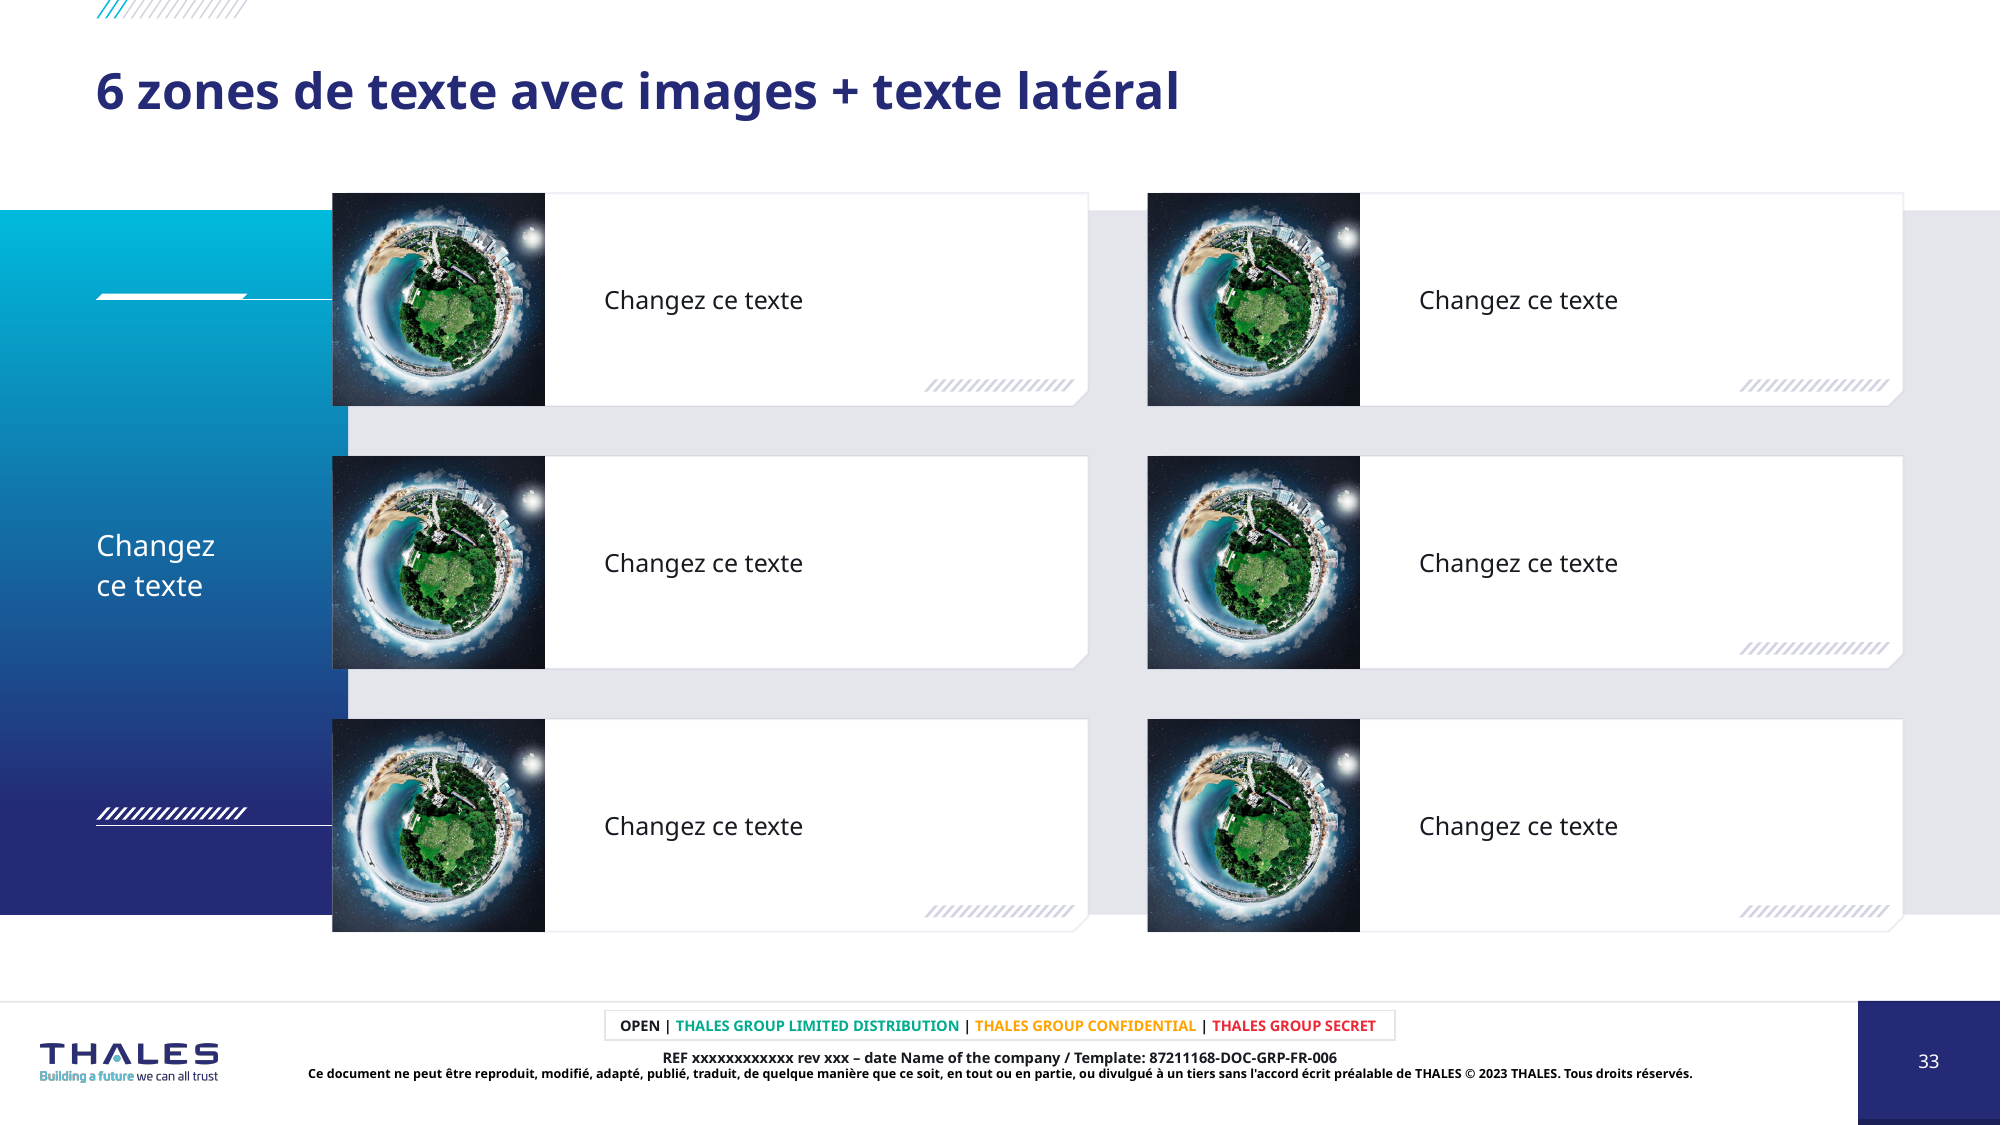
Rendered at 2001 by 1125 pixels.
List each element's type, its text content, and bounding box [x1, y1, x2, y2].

text_box Changez ce texte [604, 764, 1030, 886]
text_box Changez ce texte [1419, 238, 1845, 361]
picture [40, 1043, 218, 1083]
picture [1147, 456, 1360, 669]
text_box Changez ce texte [604, 501, 1030, 623]
picture [1147, 719, 1360, 932]
text_box Changez ce texte [96, 352, 295, 772]
title 6 zones de texte avec images + texte latéral [96, 59, 1904, 120]
text_box Changez ce texte [604, 238, 1030, 361]
picture [332, 719, 545, 932]
text_box Changez ce texte [1419, 764, 1845, 886]
picture [1147, 193, 1360, 406]
picture [332, 456, 545, 669]
text_box [0, 193, 2000, 932]
picture [332, 193, 545, 406]
text_box Changez ce texte [1419, 501, 1845, 623]
